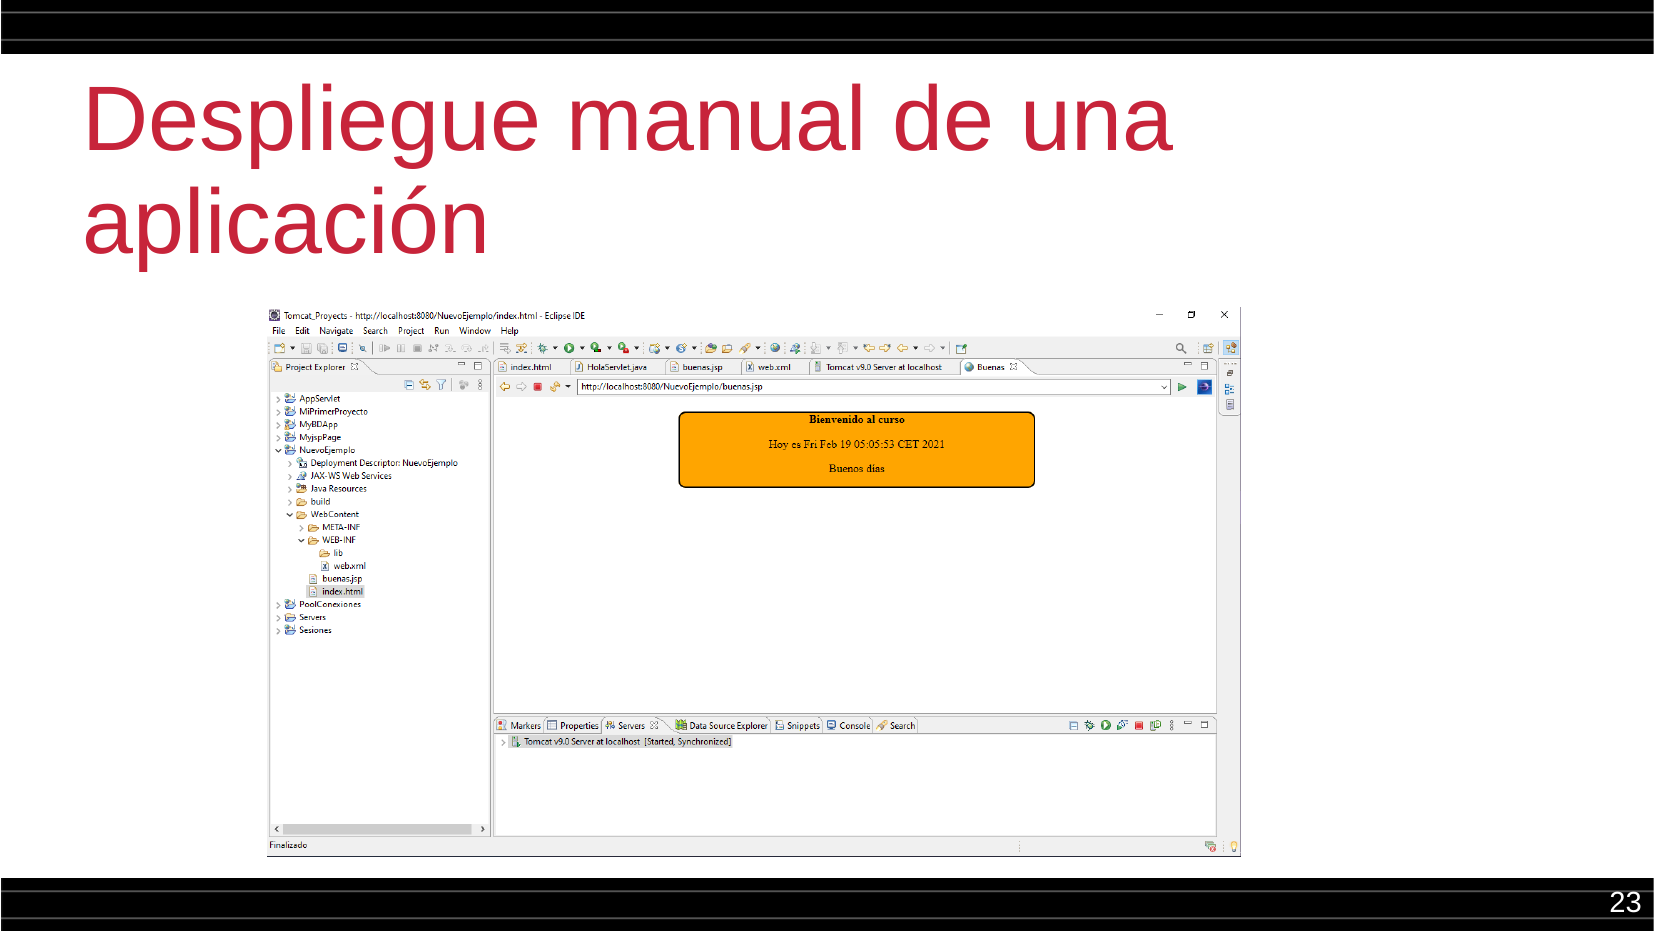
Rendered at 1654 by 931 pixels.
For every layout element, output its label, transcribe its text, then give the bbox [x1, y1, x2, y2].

title Despliegue manual de una aplicación [82, 67, 1571, 273]
picture [1, 0, 1654, 54]
picture [267, 307, 1241, 857]
picture [1, 878, 1654, 931]
